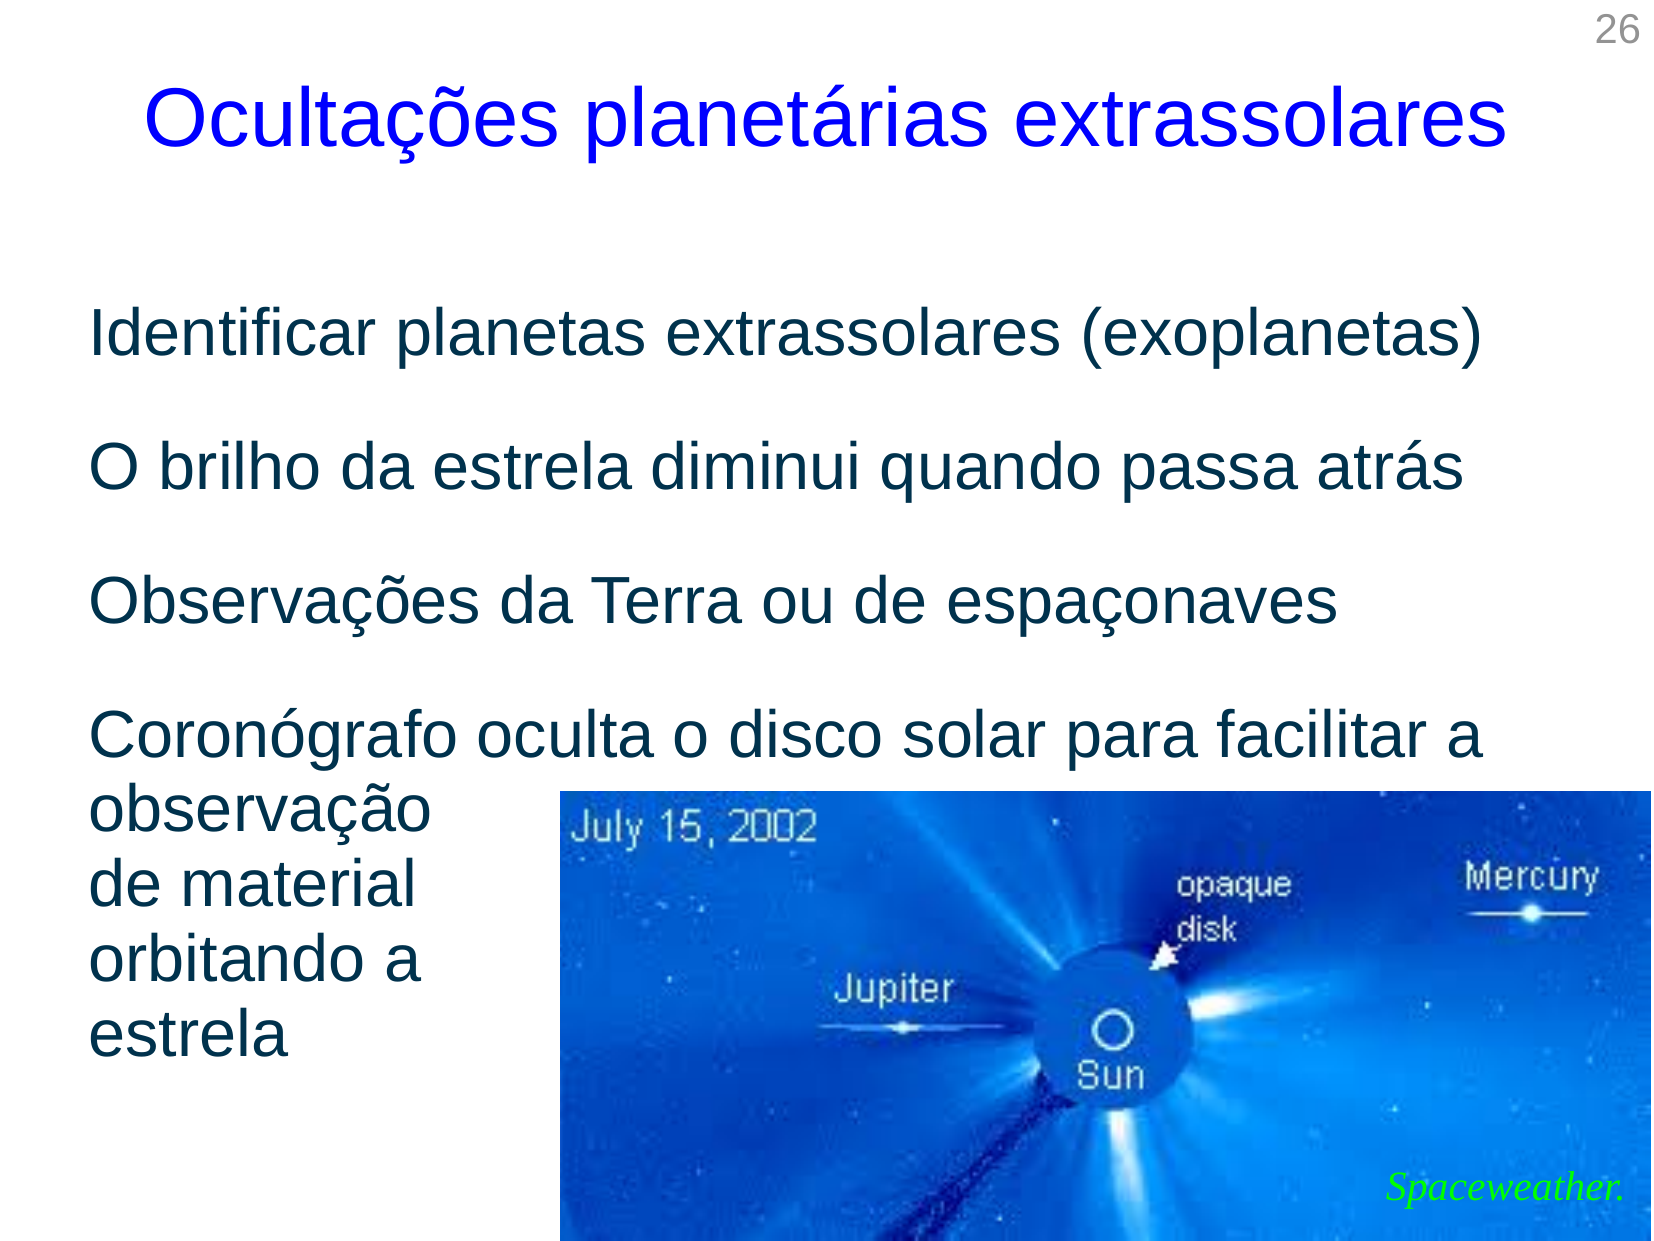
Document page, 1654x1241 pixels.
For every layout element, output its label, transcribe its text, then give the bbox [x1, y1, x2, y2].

list Identificar planetas extrassolares (exoplanetas) O brilho da estrela diminui quando passa atrás Observações da Terra ou de espaçonaves Coronógrafo oculta o disco solar para facilitar a observação de material orbitando a estrela [88, 295, 1565, 1182]
picture [560, 791, 1651, 1241]
text_box Spaceweather. [1157, 1155, 1641, 1241]
title Ocultações planetárias extrassolares [88, 59, 1565, 178]
